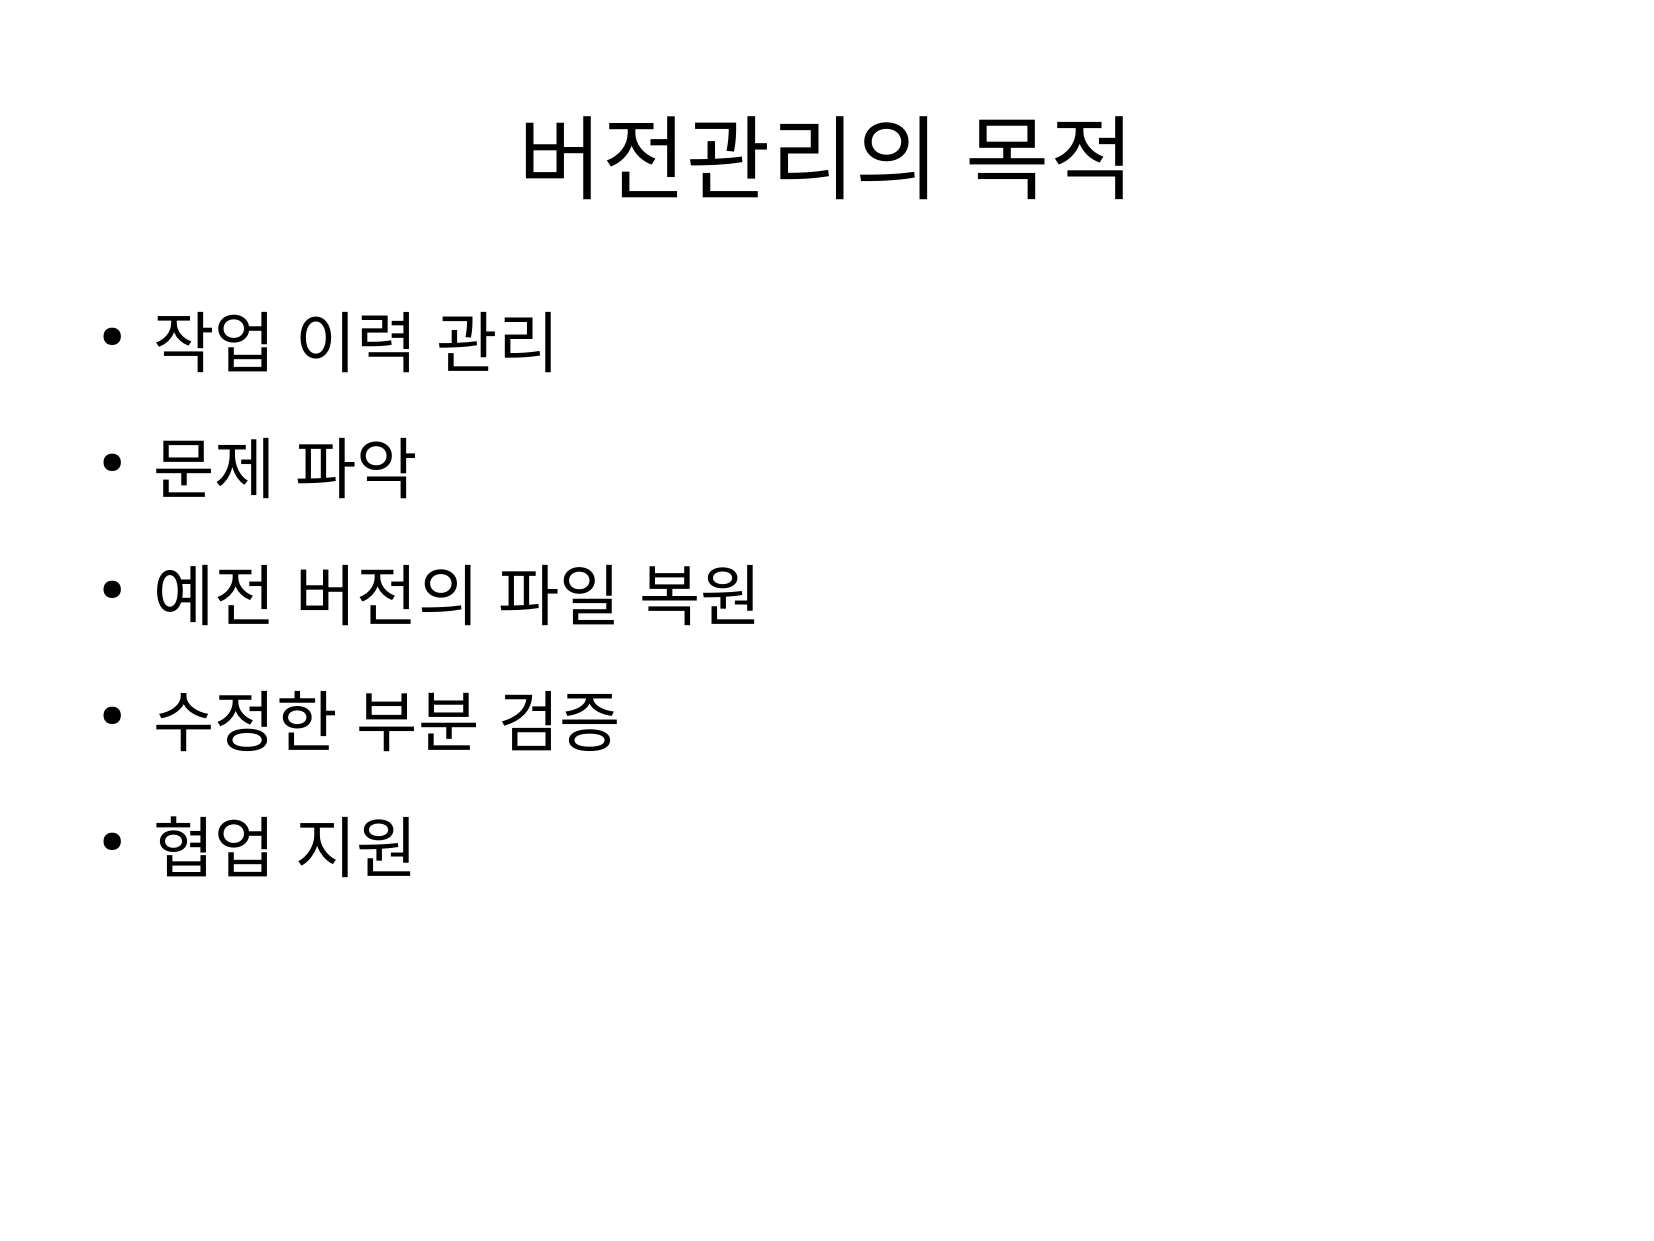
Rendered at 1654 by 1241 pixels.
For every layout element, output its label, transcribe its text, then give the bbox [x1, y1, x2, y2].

list 작업 이력 관리 문제 파악 예전 버전의 파일 복원 수정한 부분 검증 협업 지원 [82, 290, 1571, 1109]
title 버전관리의 목적 [82, 49, 1571, 257]
